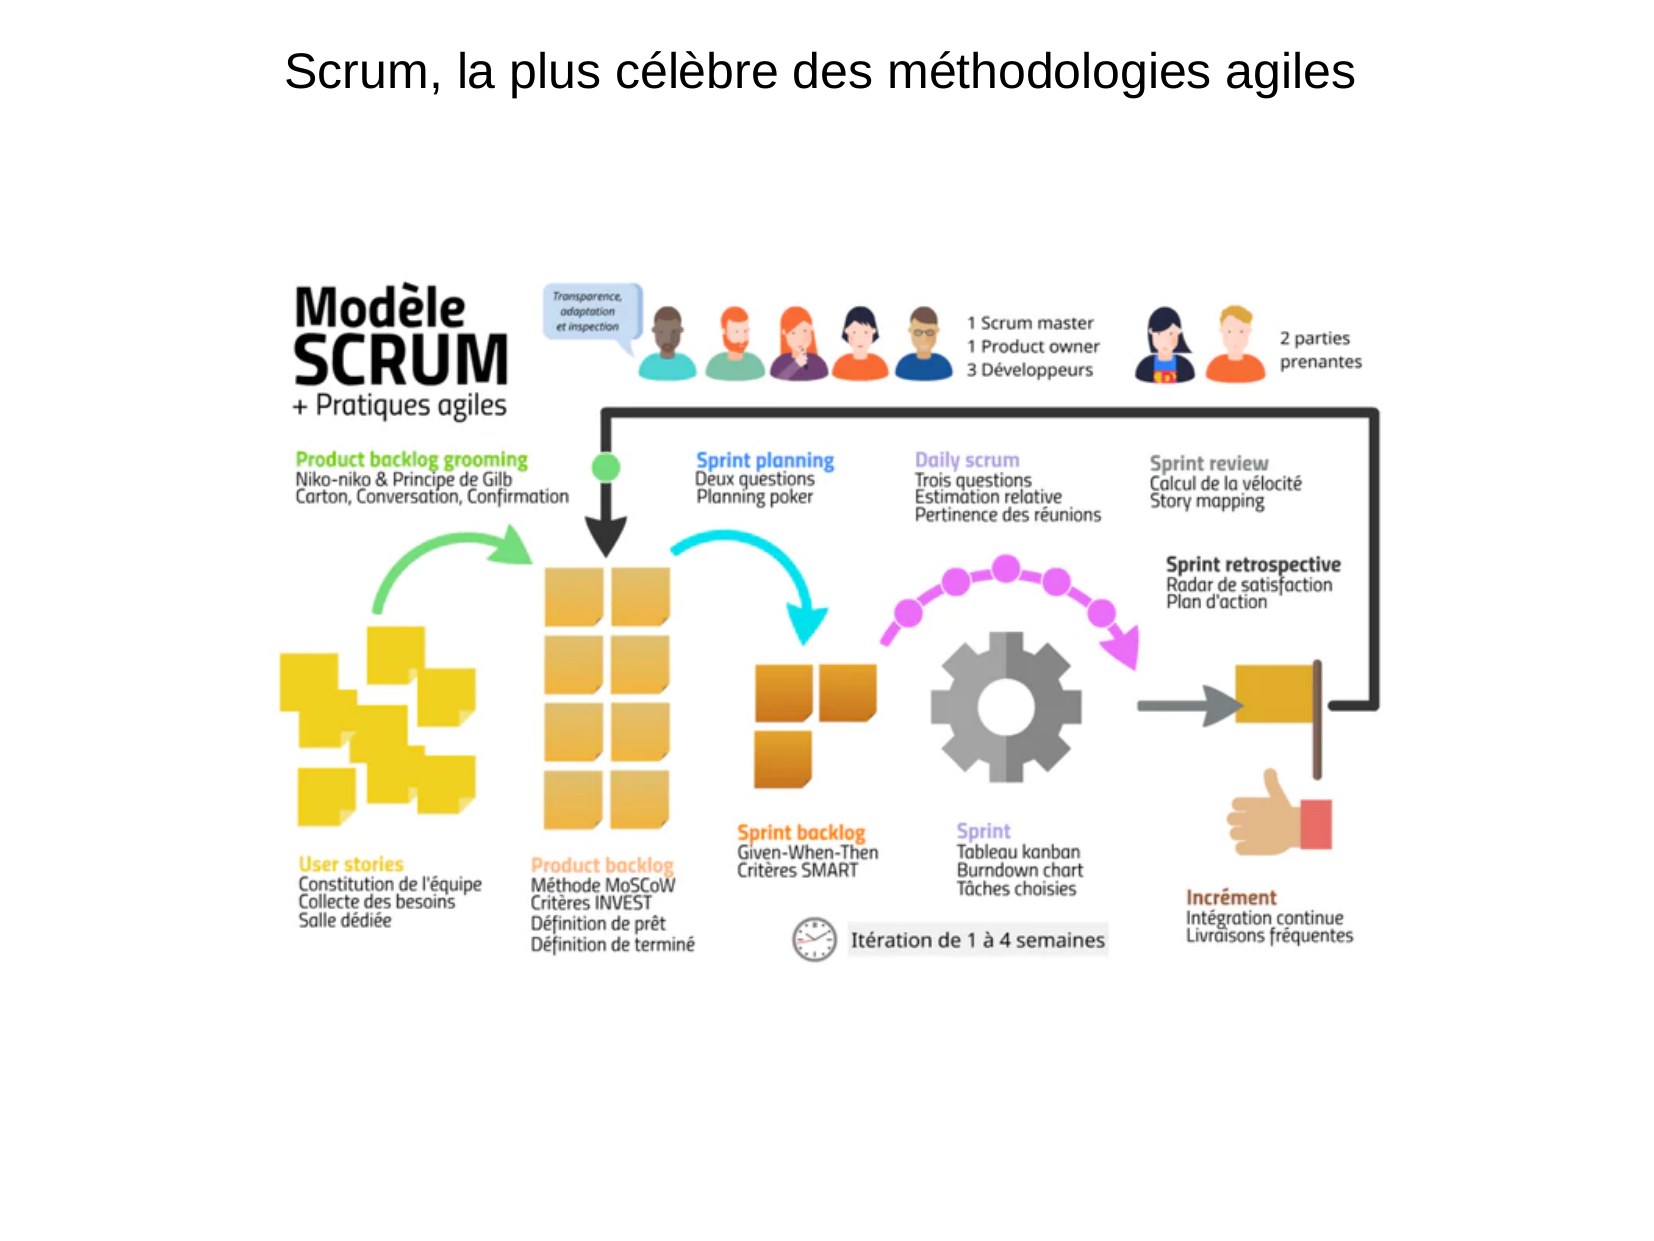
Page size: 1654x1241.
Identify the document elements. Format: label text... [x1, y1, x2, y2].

text_box Scrum, la plus célèbre des méthodologies agiles [23, 35, 1619, 162]
picture [258, 258, 1409, 992]
